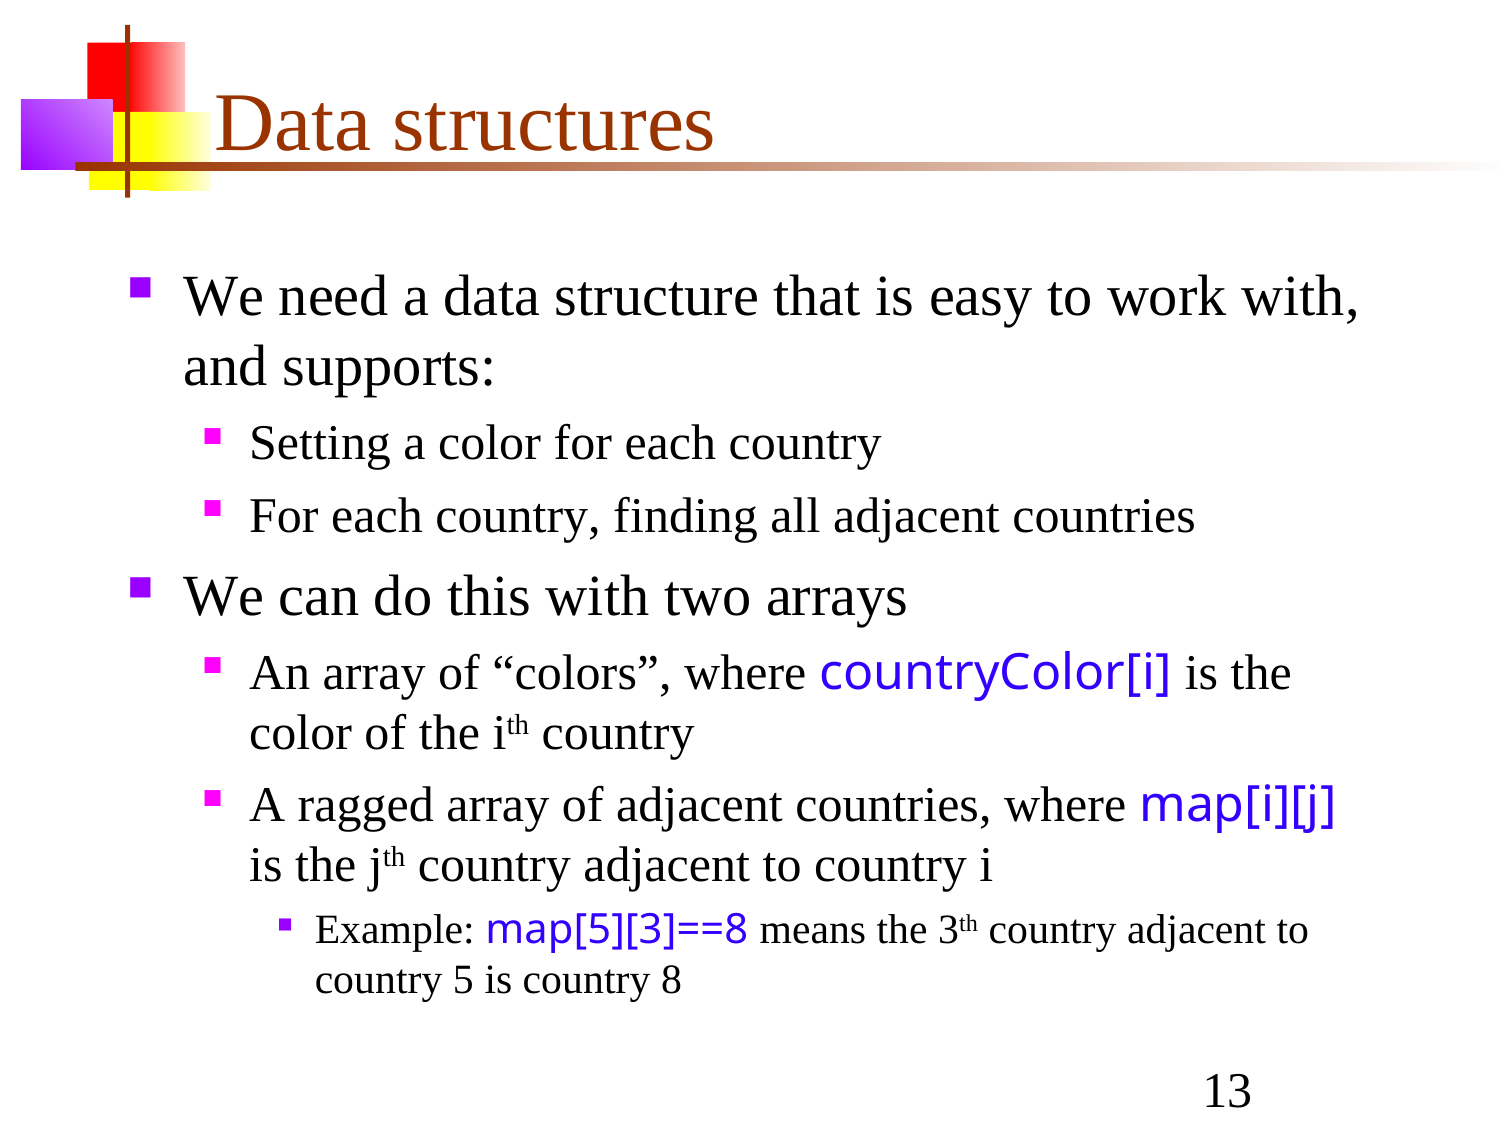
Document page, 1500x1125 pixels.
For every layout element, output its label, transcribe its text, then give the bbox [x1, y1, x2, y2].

title Data structures [199, 37, 1479, 175]
list We need a data structure that is easy to work with, and supports: Setting a color for each country For each country, finding all adjacent countries We can do this with two arrays An array of “colors”, where countryColor[i] is the color of the ith country A ragged array of adjacent countries, where map[i][j] is the jth country adjacent to country i Example: map[5][3]==8 means the 3th country adjacent to country 5 is country 8 [112, 249, 1388, 1088]
